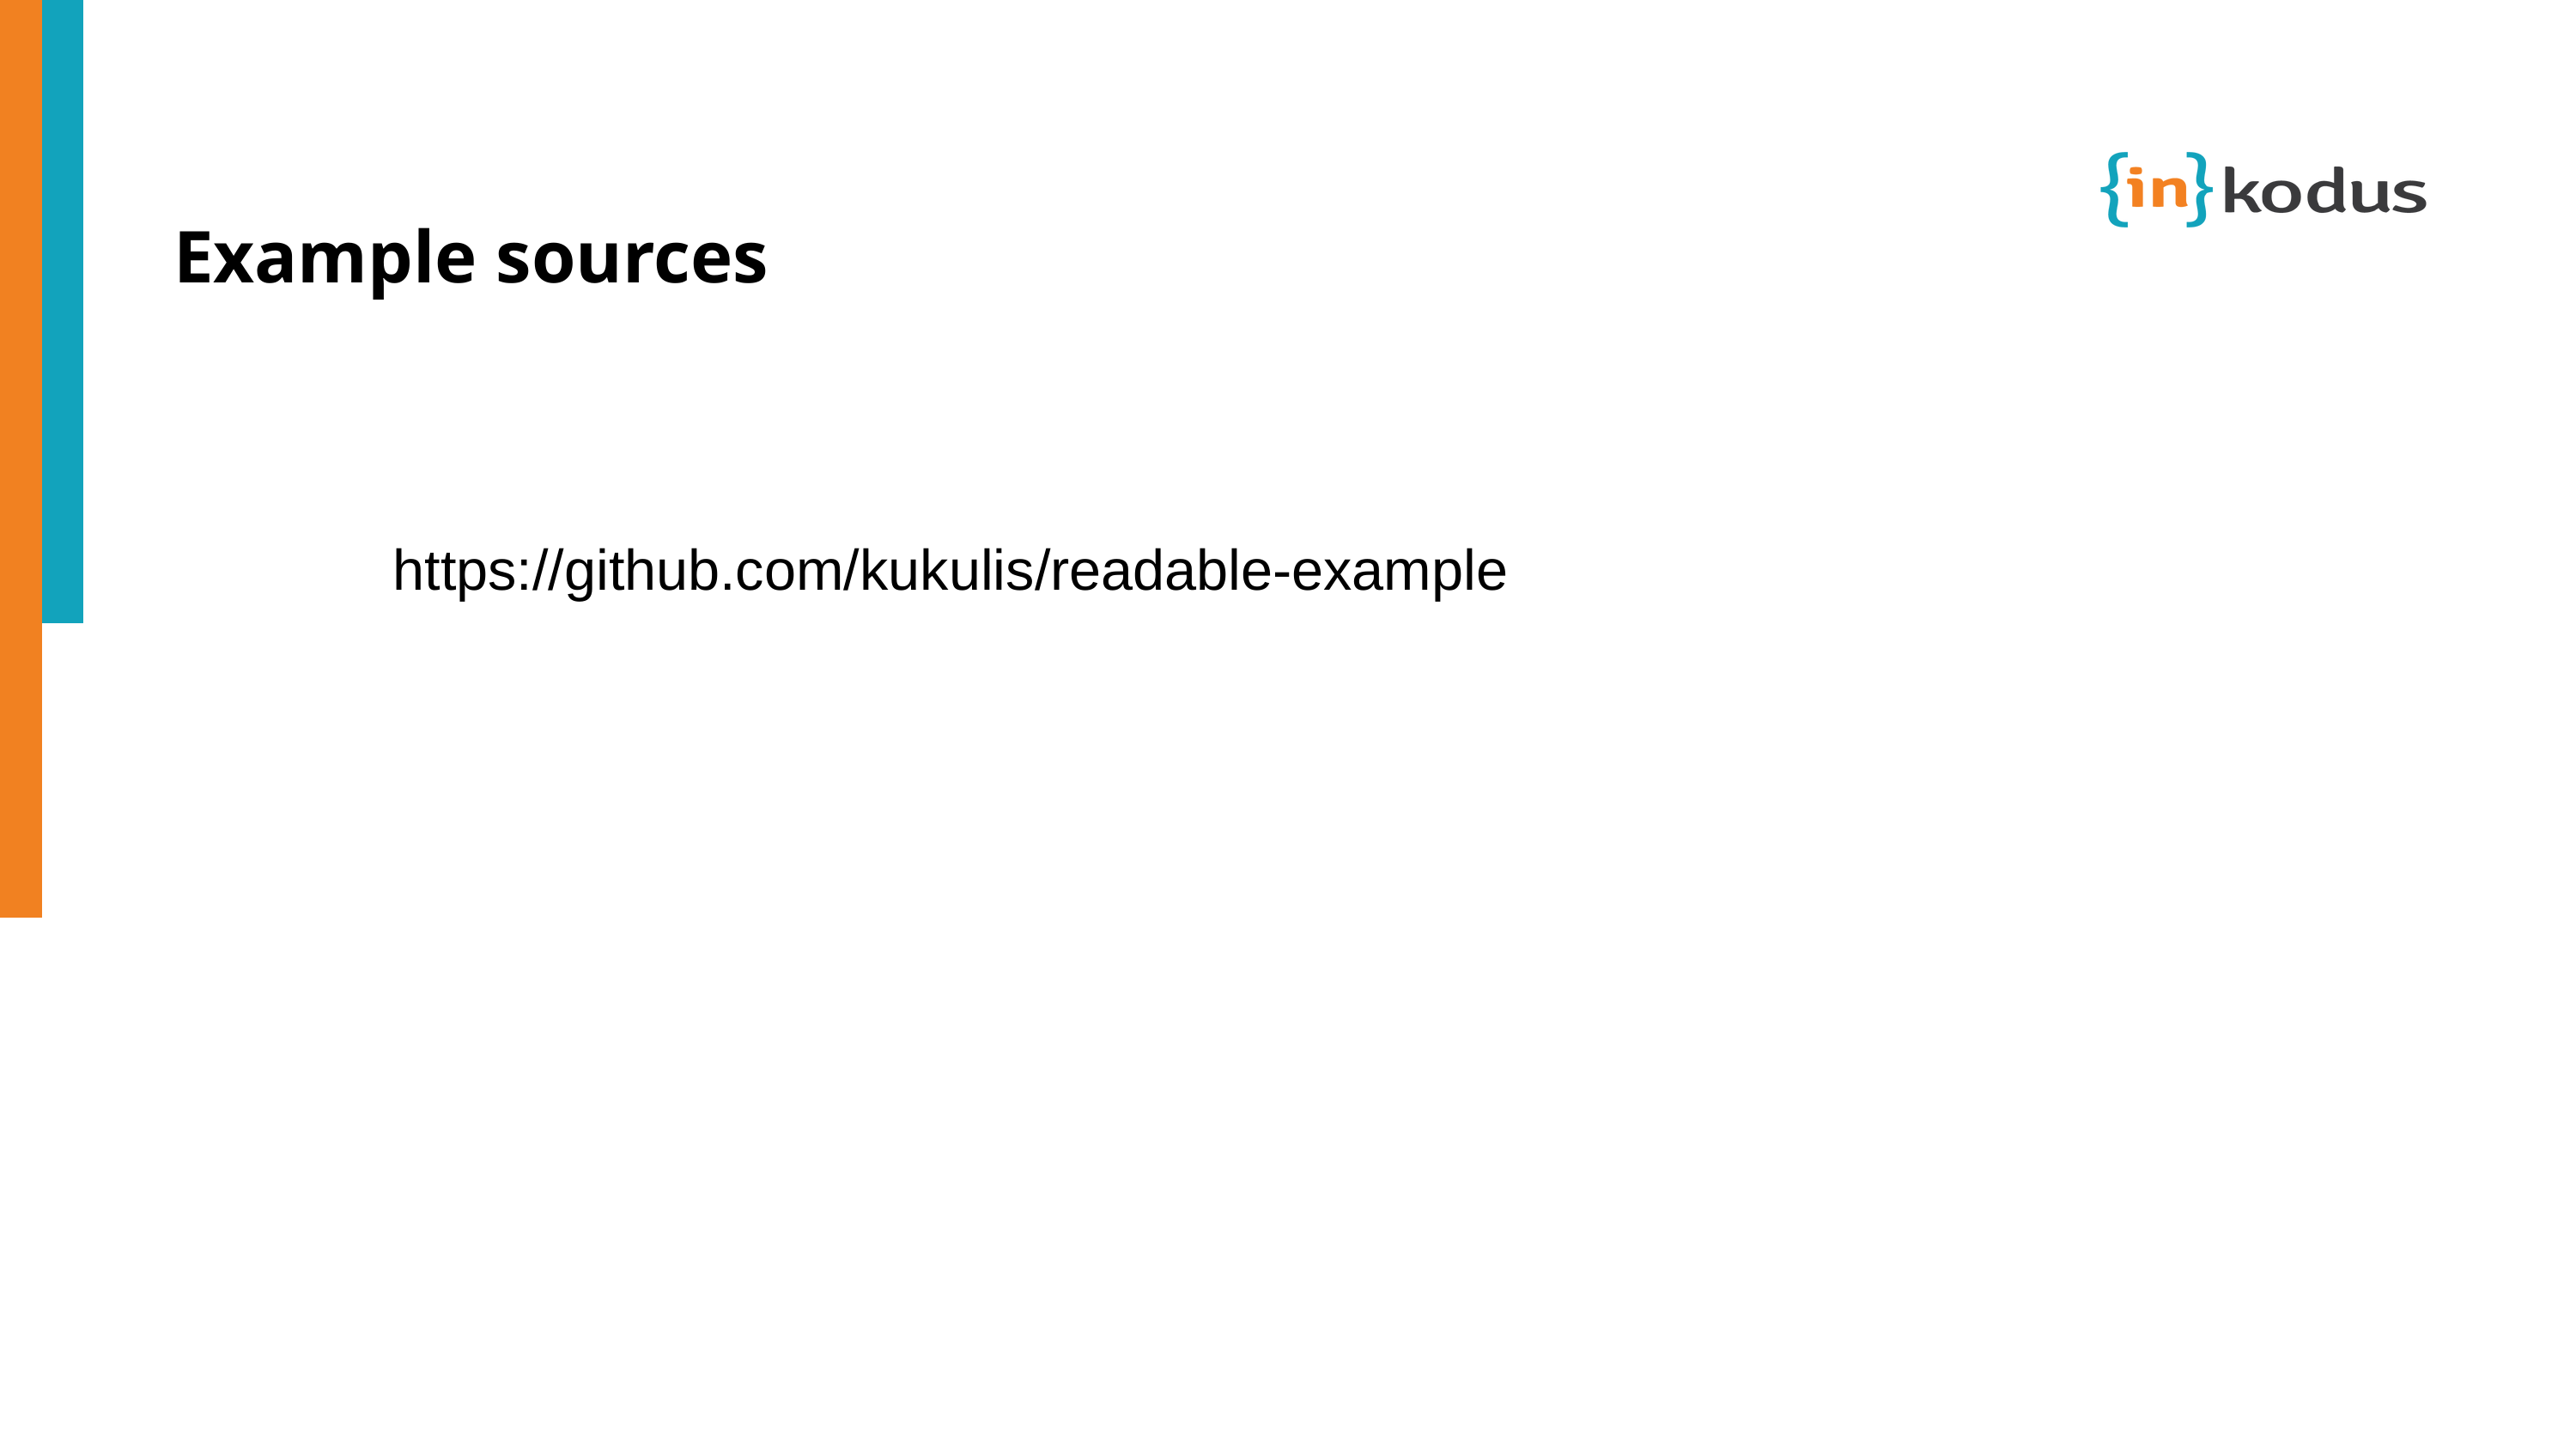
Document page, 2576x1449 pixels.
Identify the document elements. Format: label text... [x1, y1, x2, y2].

text_box Example sources [384, 252, 398, 275]
text_box Example sources [173, 197, 1705, 298]
text_box [0, 0, 83, 918]
text_box [2093, 144, 2432, 234]
text_box https://github.com/kukulis/readable-example [380, 532, 1524, 609]
